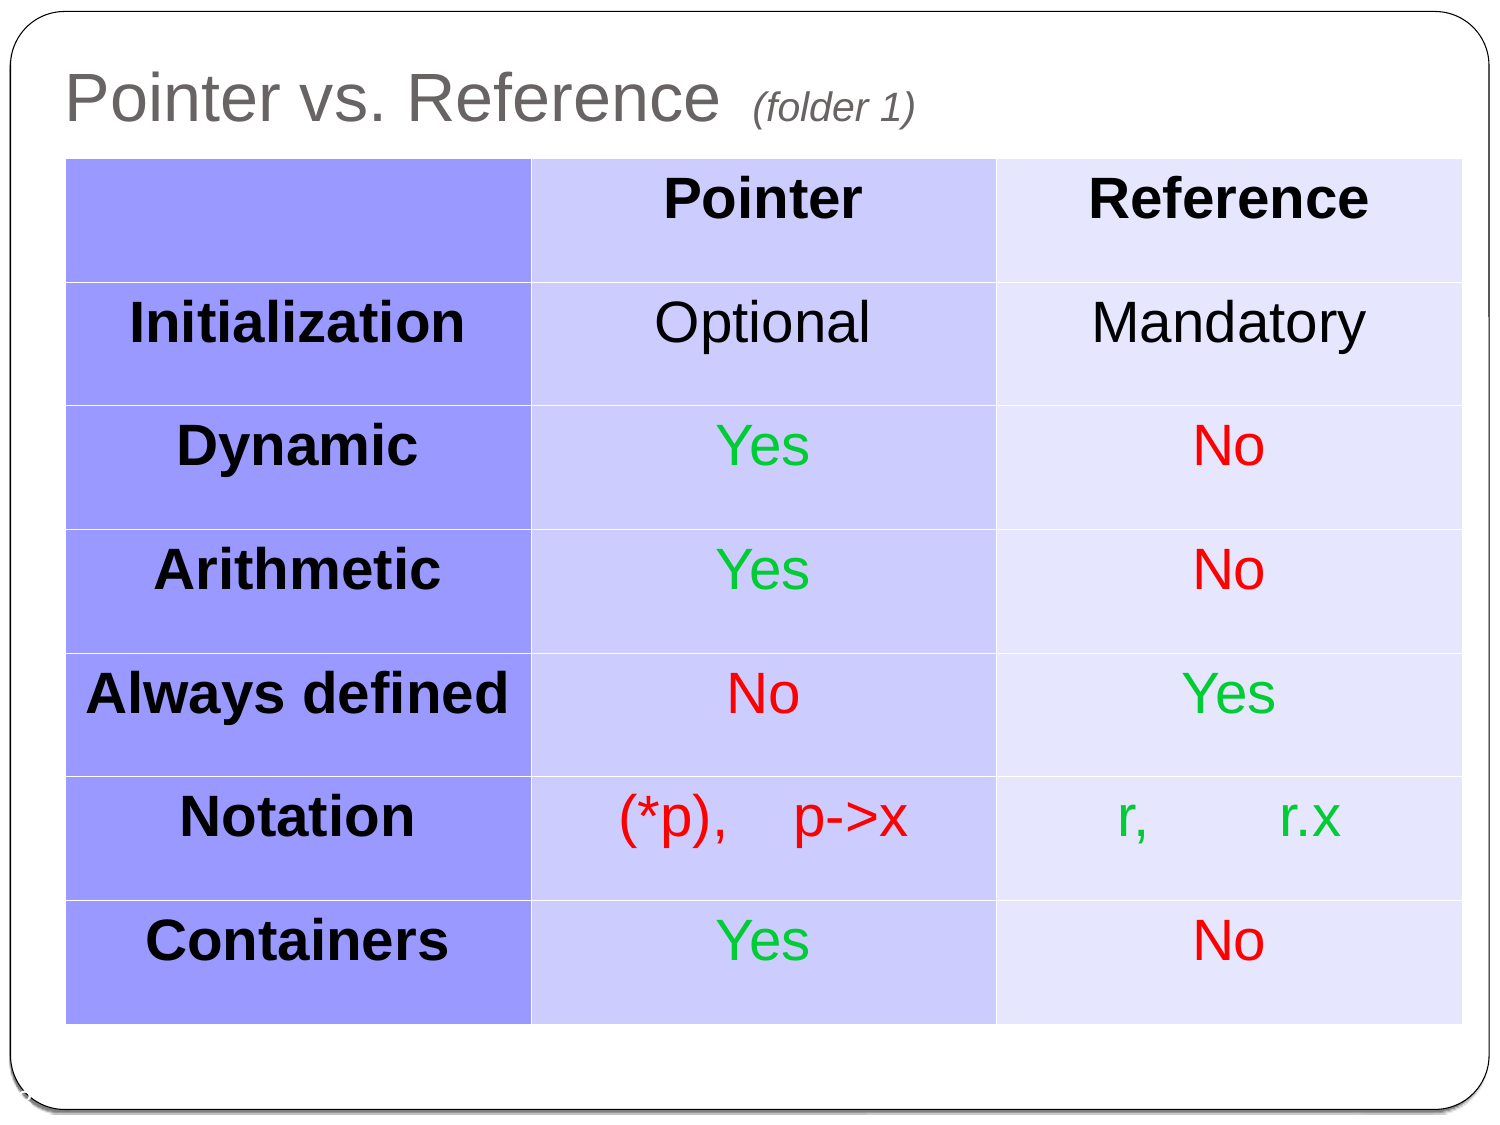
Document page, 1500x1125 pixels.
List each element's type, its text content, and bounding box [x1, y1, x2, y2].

table_cell Containers [66, 901, 531, 1024]
table_cell r, r.x [997, 777, 1462, 900]
table_header Pointer [532, 159, 996, 282]
table_cell Notation [66, 777, 531, 900]
table_cell Yes [532, 901, 996, 1024]
table_cell No [997, 406, 1462, 529]
table_cell No [532, 654, 996, 776]
slide_number <number> [0, 1074, 50, 1125]
table_cell Yes [997, 654, 1462, 776]
table_cell Dynamic [66, 406, 531, 529]
table_header Reference [997, 159, 1462, 282]
table_cell Optional [532, 283, 996, 405]
table_cell Always defined [66, 654, 531, 776]
table_cell Arithmetic [66, 530, 531, 653]
title Pointer vs. Reference (folder 1) [50, 45, 1450, 150]
table_cell Initialization [66, 283, 531, 405]
table_cell Yes [532, 406, 996, 529]
table_cell (*p), p->x [532, 777, 996, 900]
table_cell Mandatory [997, 283, 1462, 405]
table_cell No [997, 901, 1462, 1024]
table_header [66, 159, 531, 282]
table_cell Yes [532, 530, 996, 653]
table_cell No [997, 530, 1462, 653]
